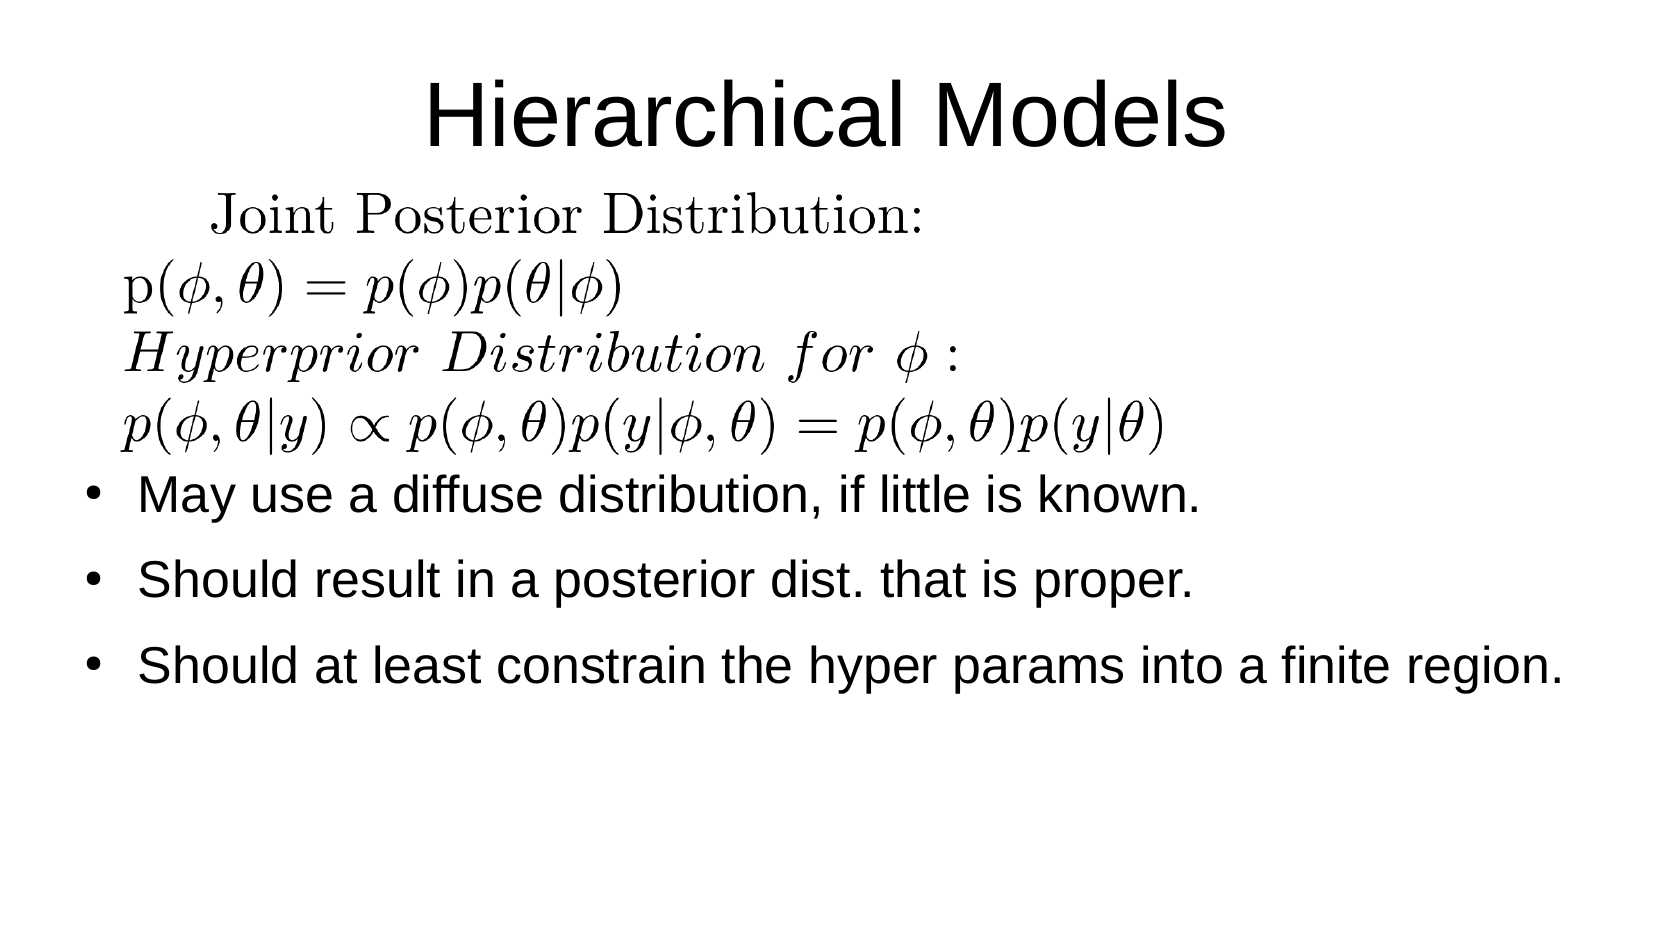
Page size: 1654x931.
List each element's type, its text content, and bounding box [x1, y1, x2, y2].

picture [120, 192, 1162, 455]
list May use a diffuse distribution, if little is known. Should result in a posterior dist. that is proper. Should at least constrain the hyper params into a finite region. [82, 465, 1571, 758]
title Hierarchical Models [82, 37, 1571, 193]
